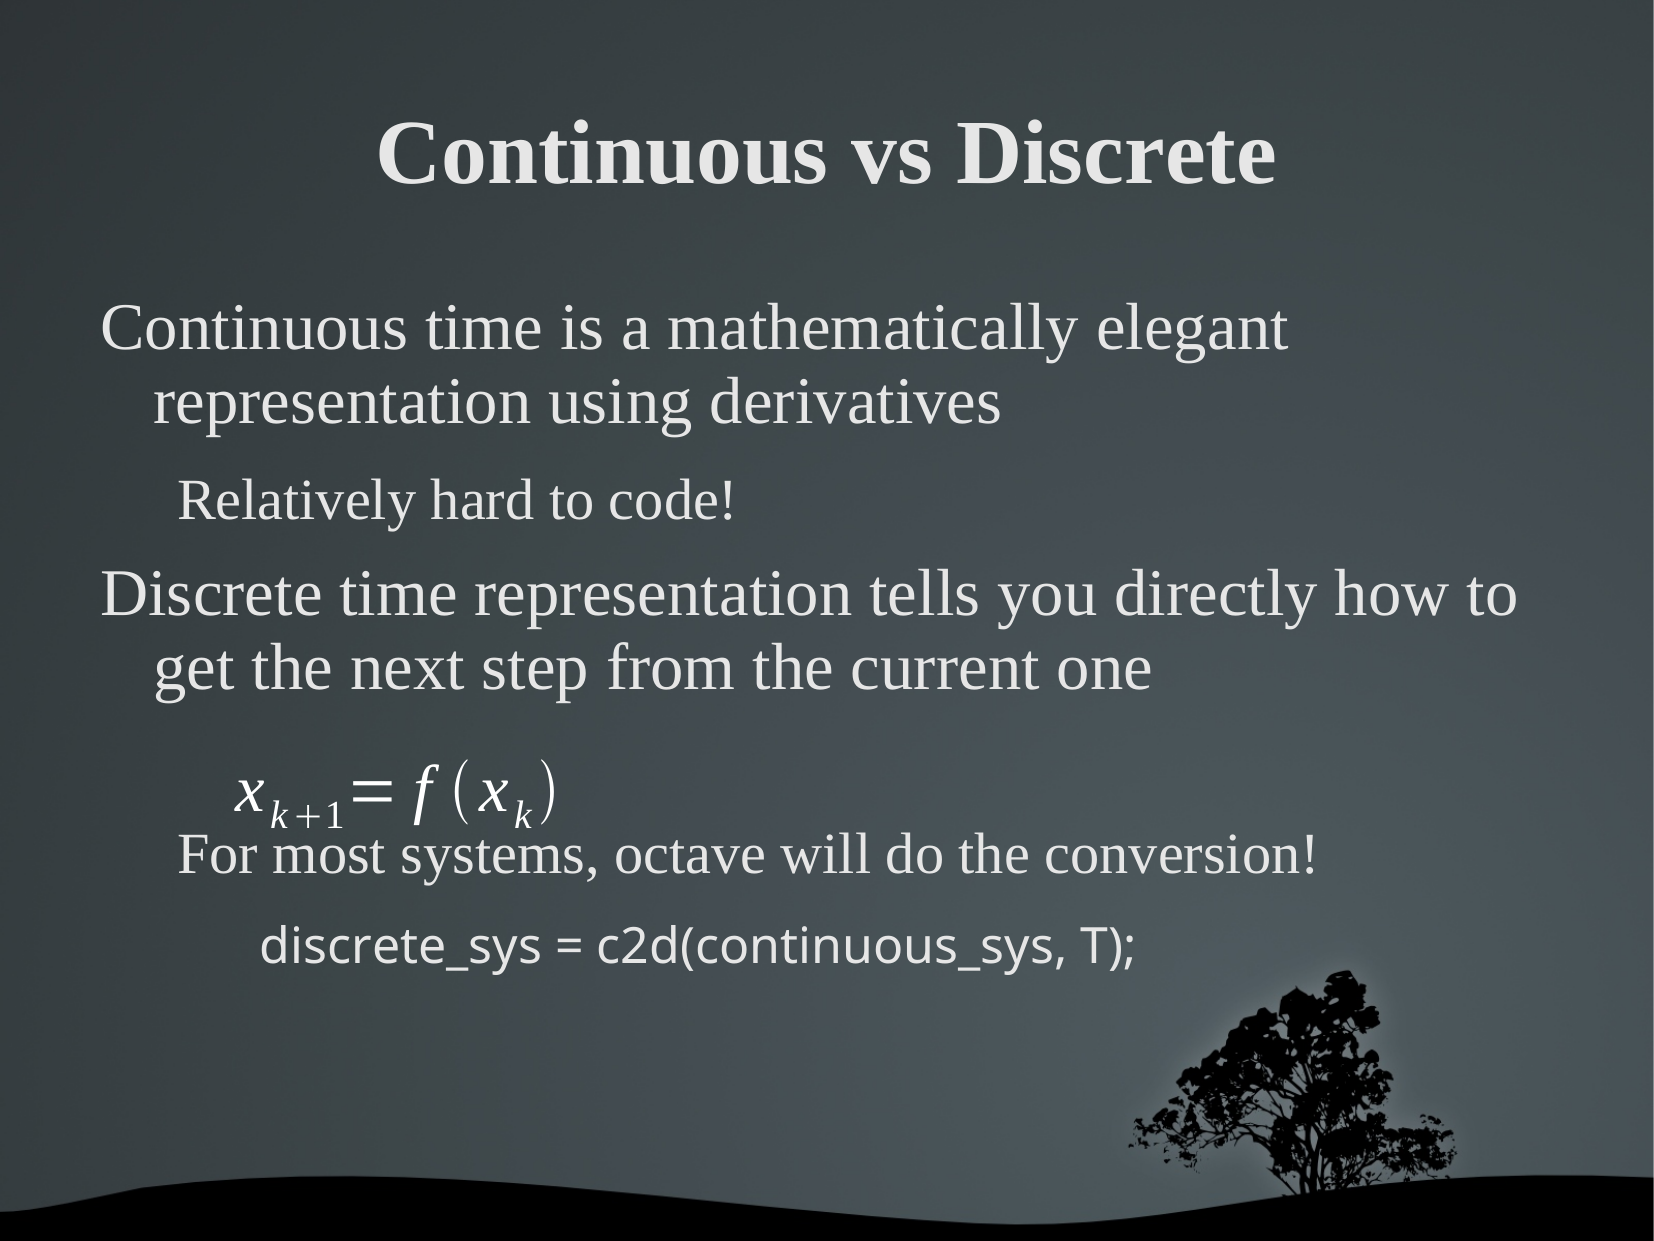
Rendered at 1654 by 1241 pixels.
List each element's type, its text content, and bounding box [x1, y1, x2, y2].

picture [0, 0, 1654, 1241]
title Continuous vs Discrete [82, 56, 1571, 250]
chart [225, 750, 566, 840]
list Continuous time is a mathematically elegant representation using derivatives Relatively hard to code! Discrete time representation tells you directly how to get the next step from the current one For most systems, octave will do the conversion! discrete_sys = c2d(continuous_sys, T); [82, 290, 1571, 1094]
